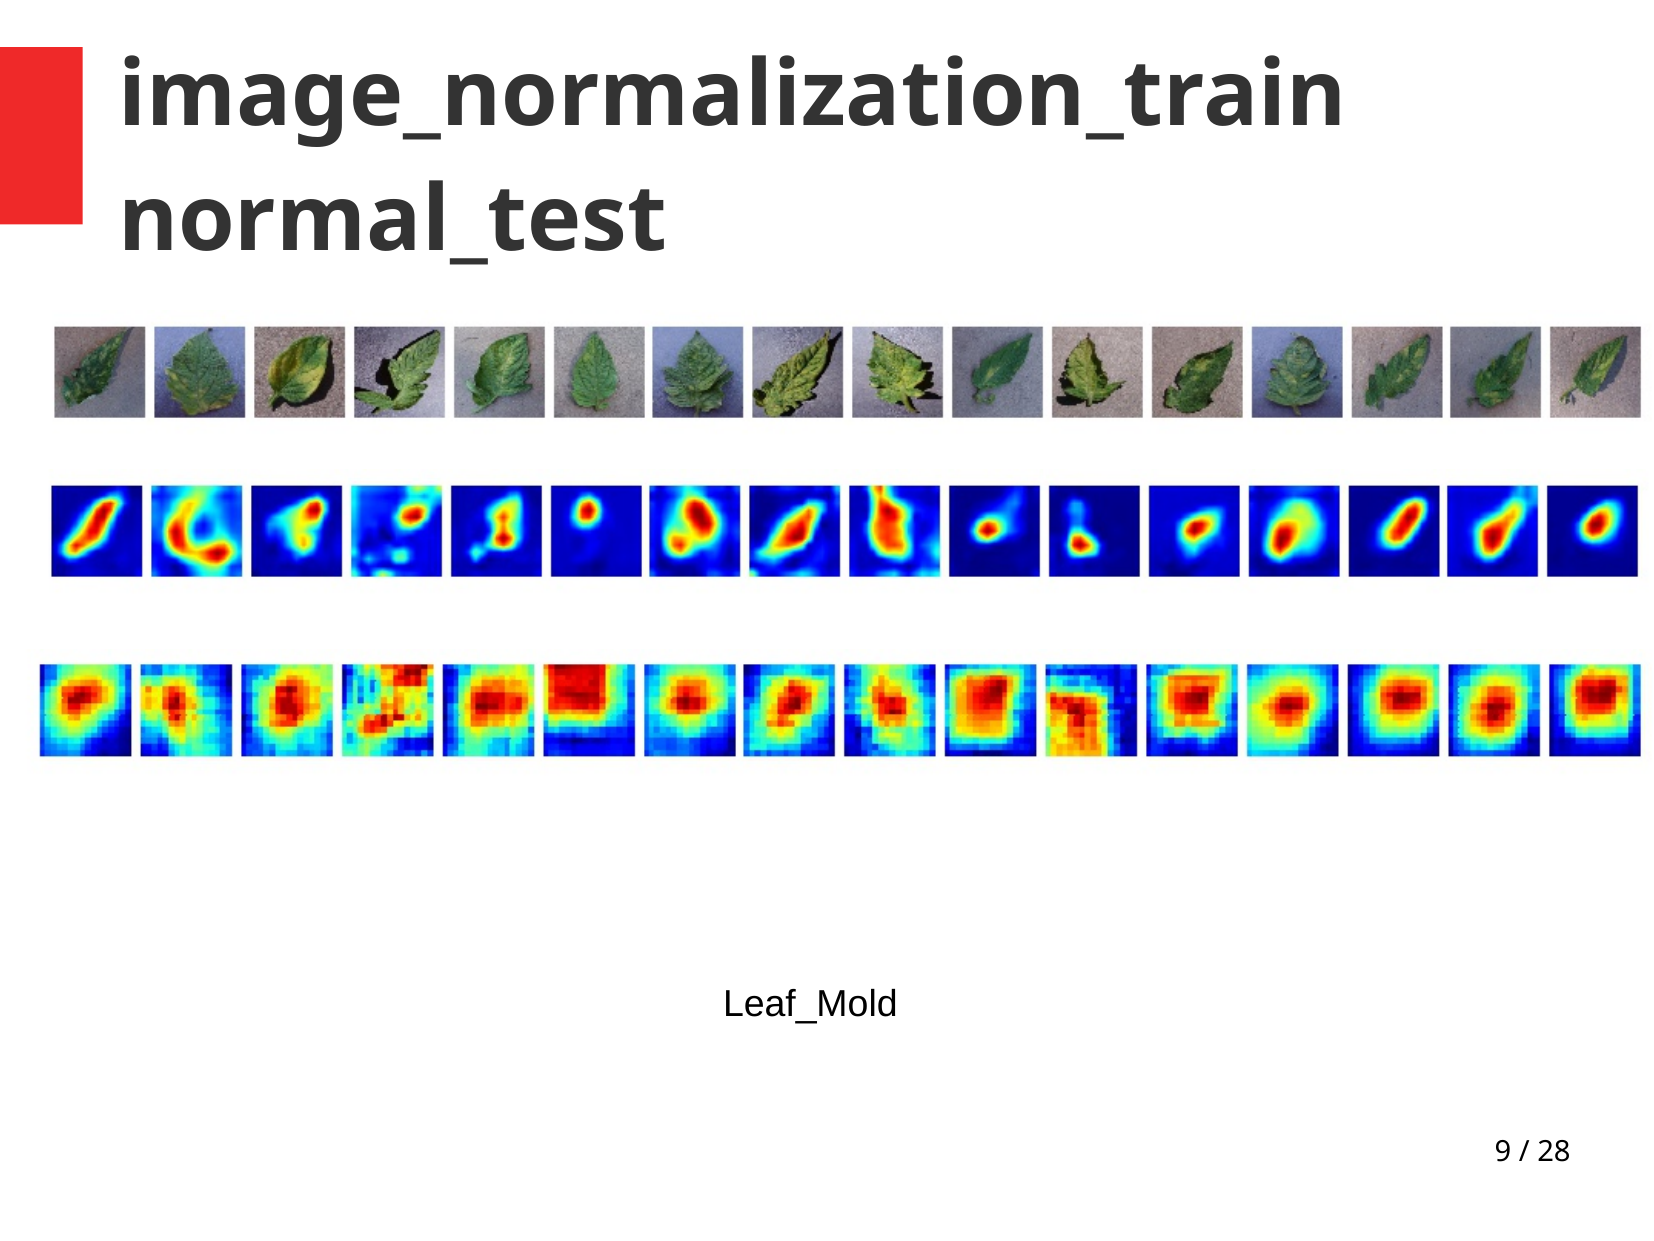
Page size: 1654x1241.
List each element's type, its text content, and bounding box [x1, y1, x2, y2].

text_box Leaf_Mold [708, 975, 913, 1032]
picture [3, 649, 1654, 794]
picture [1, 469, 1654, 614]
picture [4, 310, 1654, 456]
title image_normalization_train normal_test [118, 45, 1571, 260]
